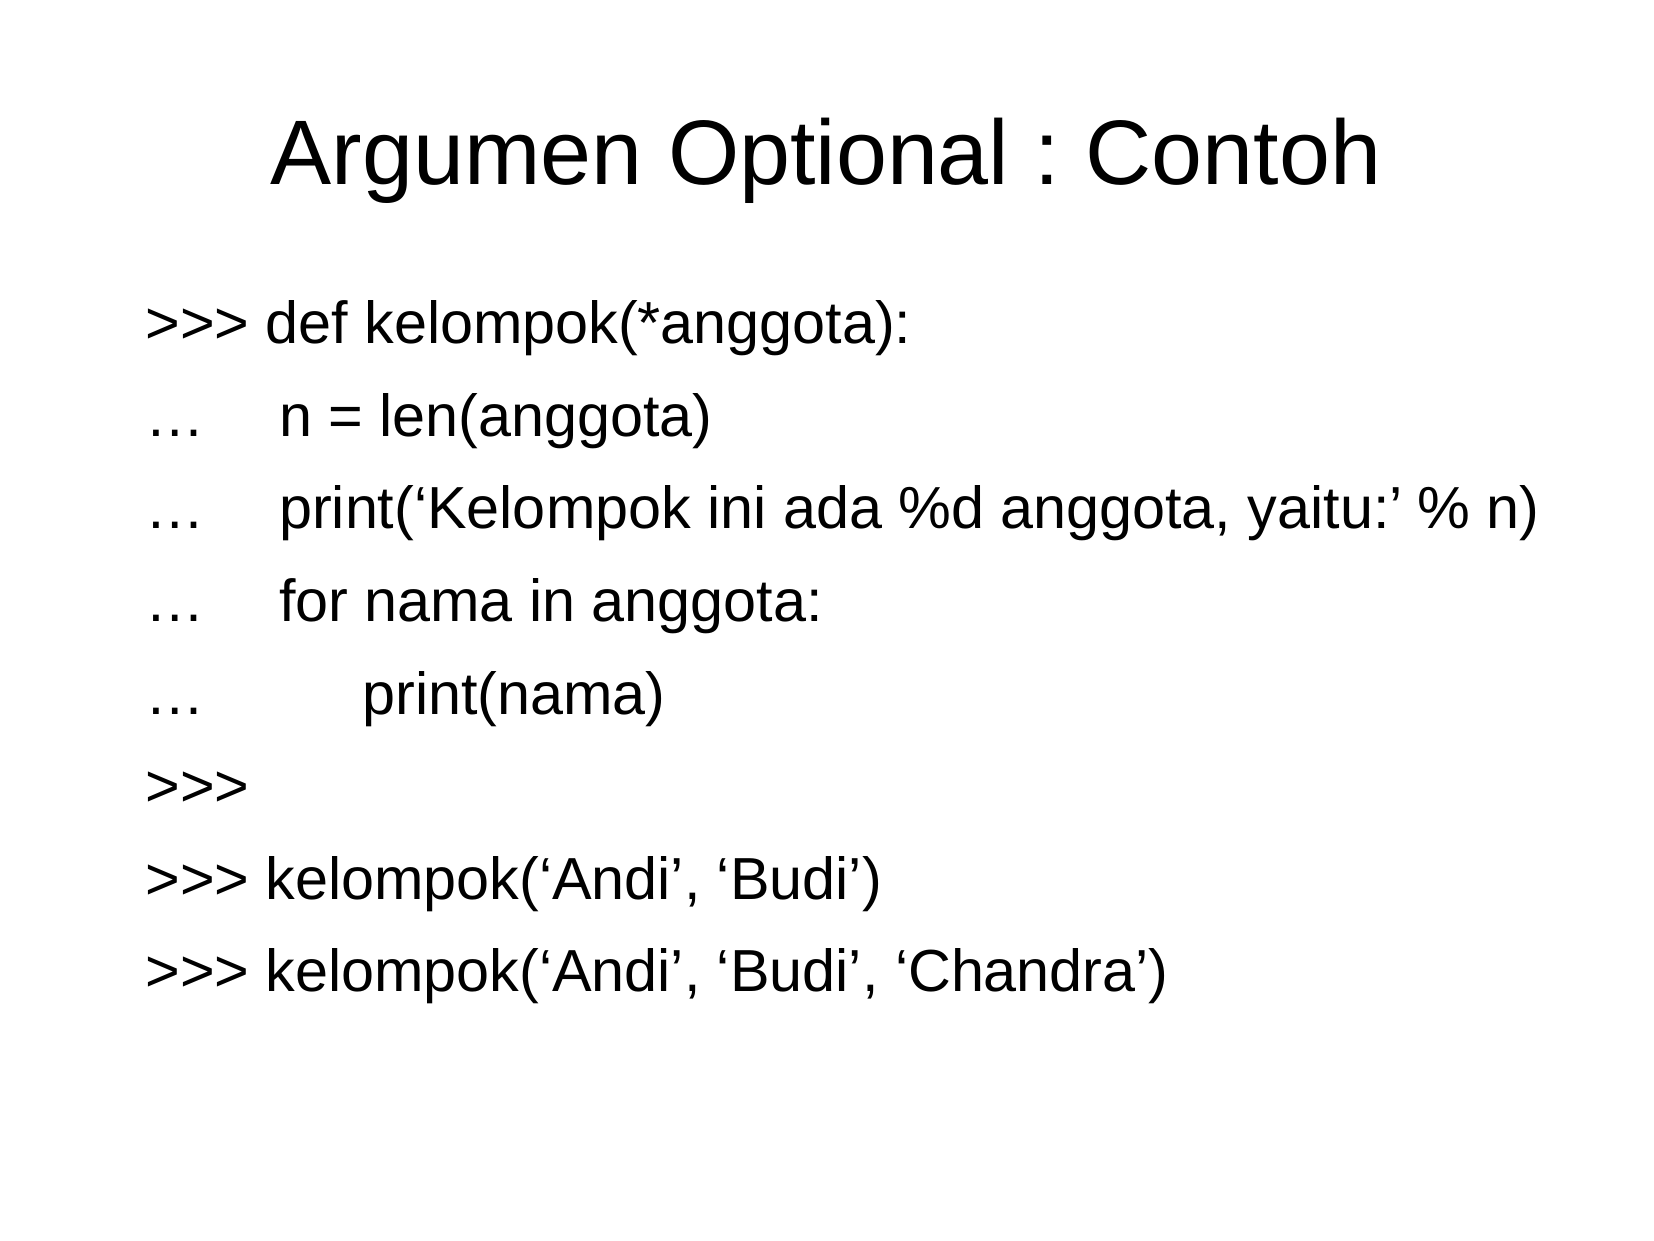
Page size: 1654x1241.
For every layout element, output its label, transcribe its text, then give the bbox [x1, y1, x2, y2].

title Argumen Optional : Contoh [82, 49, 1571, 257]
list >>> def kelompok(*anggota): … n = len(anggota) … print(‘Kelompok ini ada %d anggota, yaitu:’ % n) … for nama in anggota: … print(nama) >>> >>> kelompok(‘Andi’, ‘Budi’) >>> kelompok(‘Andi’, ‘Budi’, ‘Chandra’) [82, 290, 1571, 1051]
